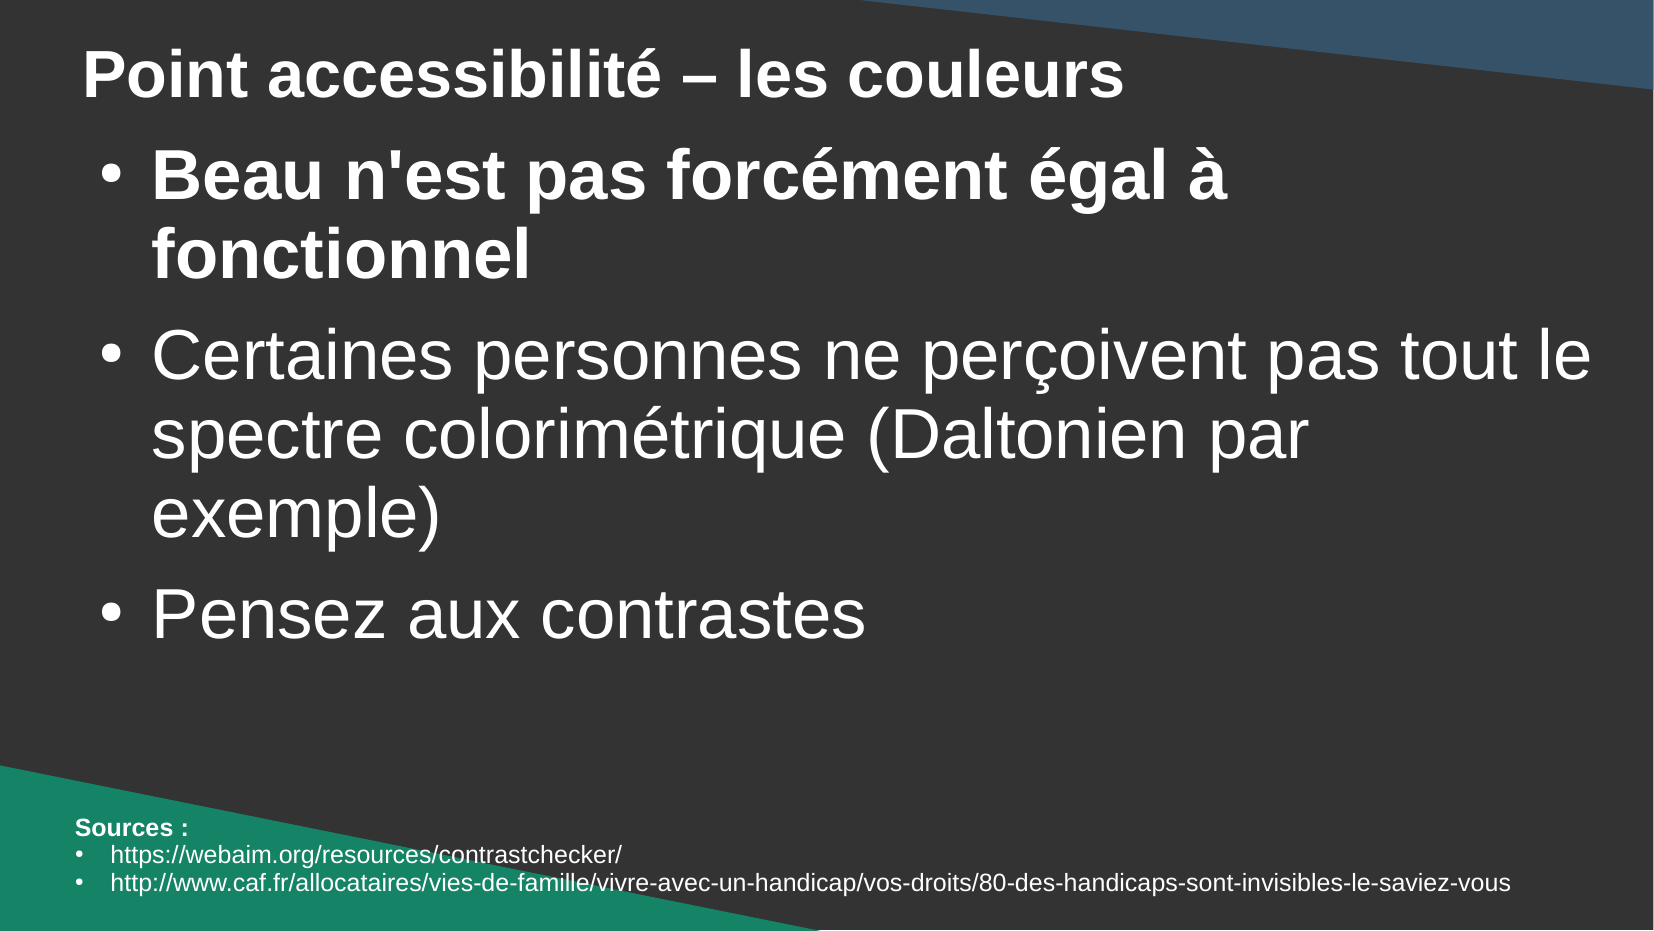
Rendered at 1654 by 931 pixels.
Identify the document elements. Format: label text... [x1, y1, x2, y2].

text_box [0, 765, 197, 931]
text_box Sources : https://webaim.org/resources/contrastchecker/ http://www.caf.fr/allocataires/vies-de-famille/vivre-avec-un-handicap/vos-droits/80-des-handicaps-sont-invisibles-le-saviez-vous [60, 805, 1546, 931]
title Point accessibilité – les couleurs [82, 37, 1571, 122]
text_box [859, 0, 1654, 90]
list Beau n'est pas forcément égal à fonctionnel Certaines personnes ne perçoivent pas tout le spectre colorimétrique (Daltonien par exemple) Pensez aux contrastes [80, 135, 1605, 780]
